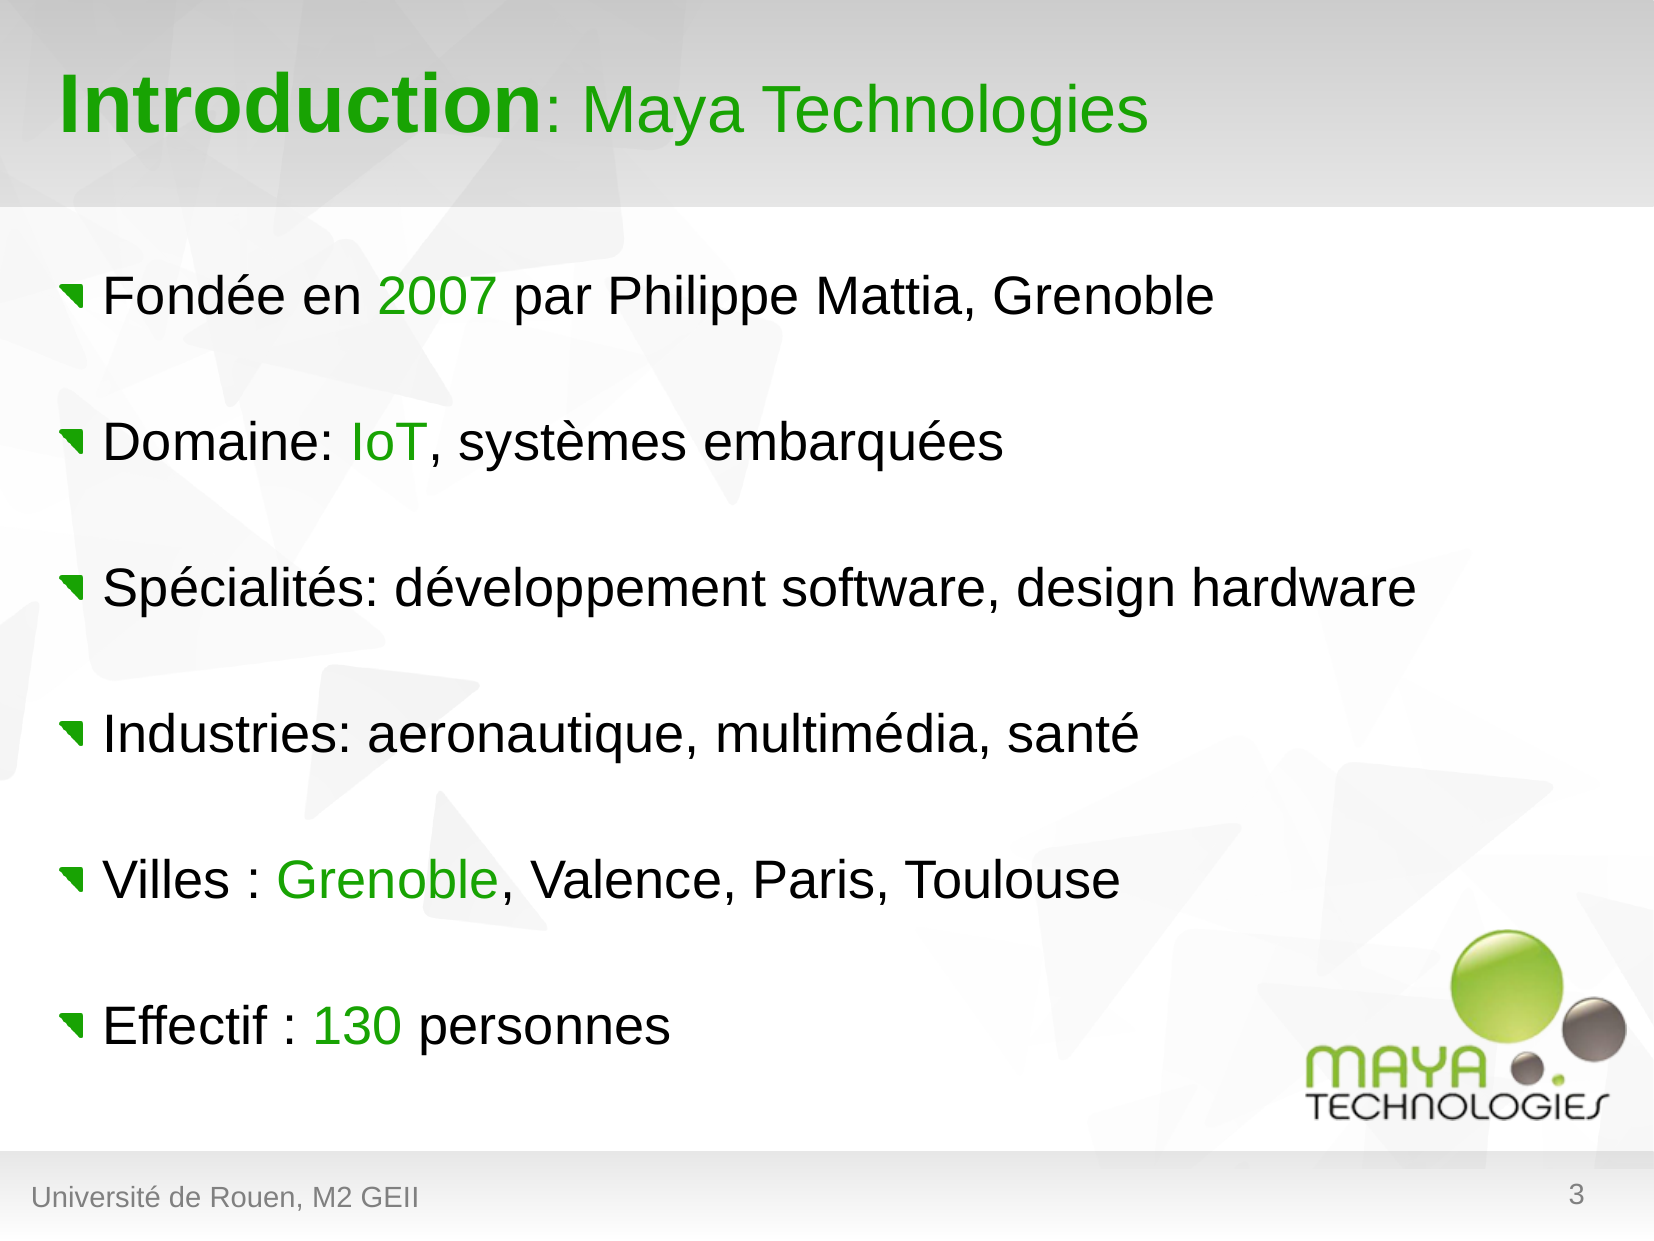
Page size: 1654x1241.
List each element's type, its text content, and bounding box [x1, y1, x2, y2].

picture [915, 548, 1654, 1169]
title Introduction: Maya Technologies [59, 29, 1595, 178]
picture [0, 0, 783, 931]
list Fondée en 2007 par Philippe Mattia, Grenoble Domaine: IoT, systèmes embarquées Spécialités: développement software, design hardware Industries: aeronautique, multimédia, santé Villes : Grenoble, Valence, Paris, Toulouse Effectif : 130 personnes [59, 265, 1595, 1059]
